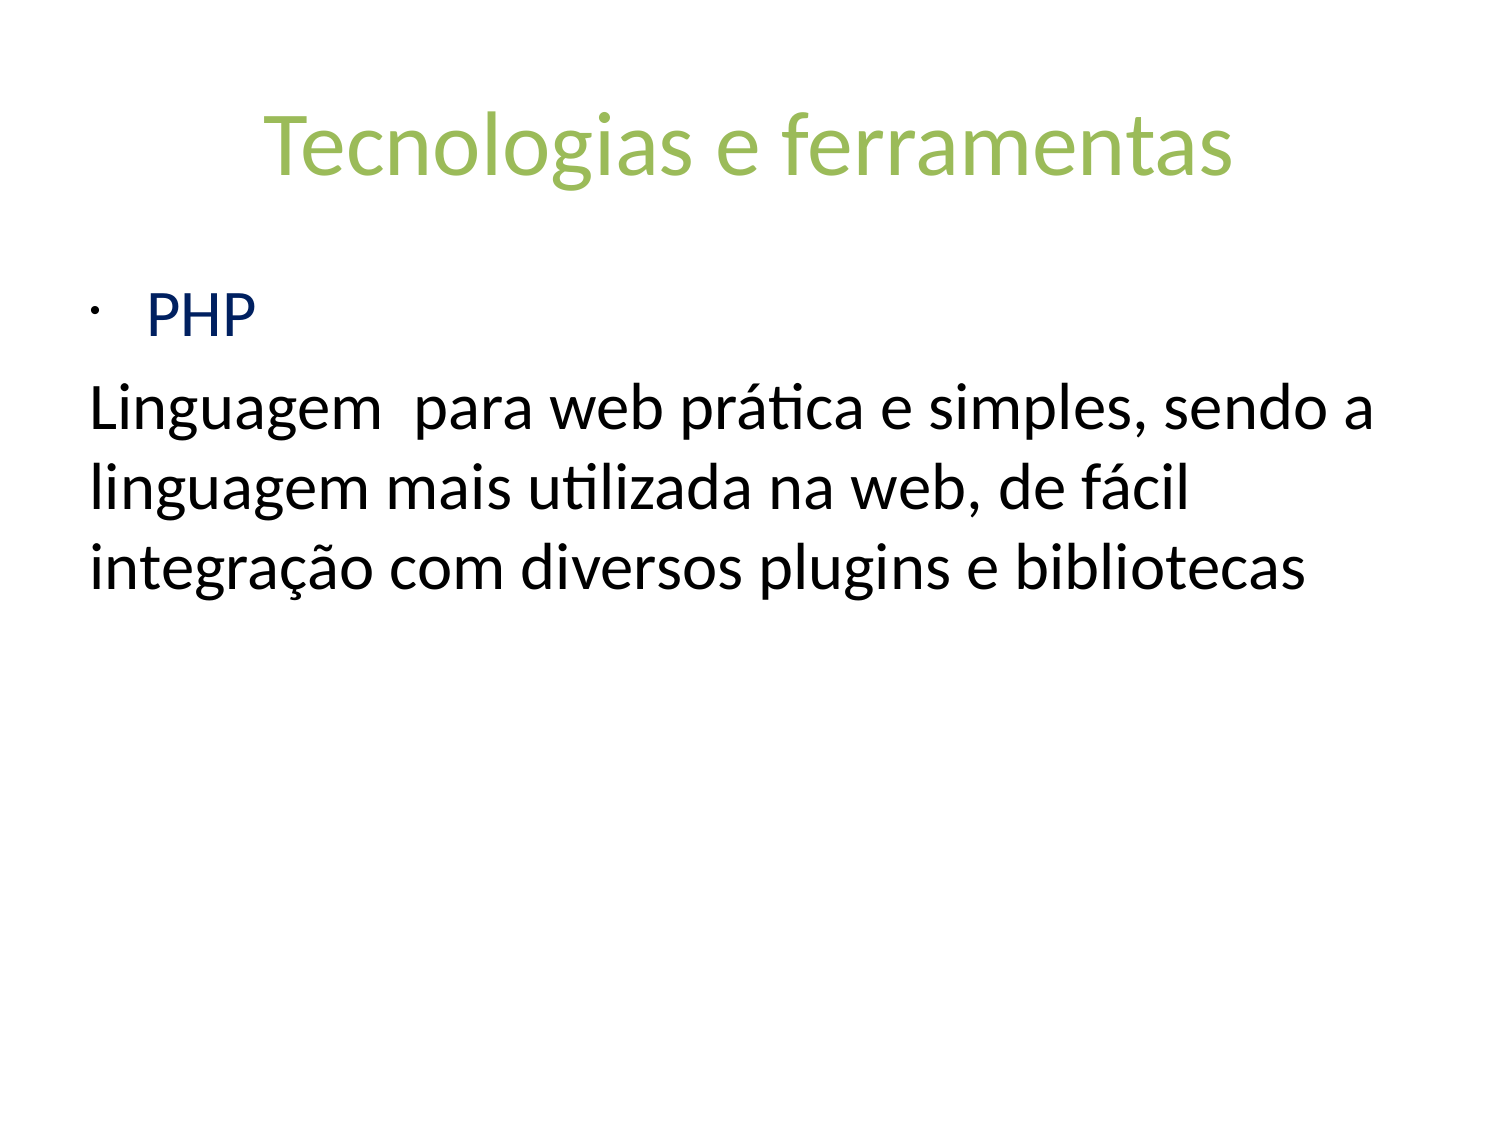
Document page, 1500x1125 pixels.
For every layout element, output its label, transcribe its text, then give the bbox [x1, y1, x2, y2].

title Tecnologias e ferramentas [75, 45, 1425, 233]
list PHP Linguagem para web prática e simples, sendo a linguagem mais utilizada na web, de fácil integração com diversos plugins e bibliotecas [75, 262, 1425, 1005]
